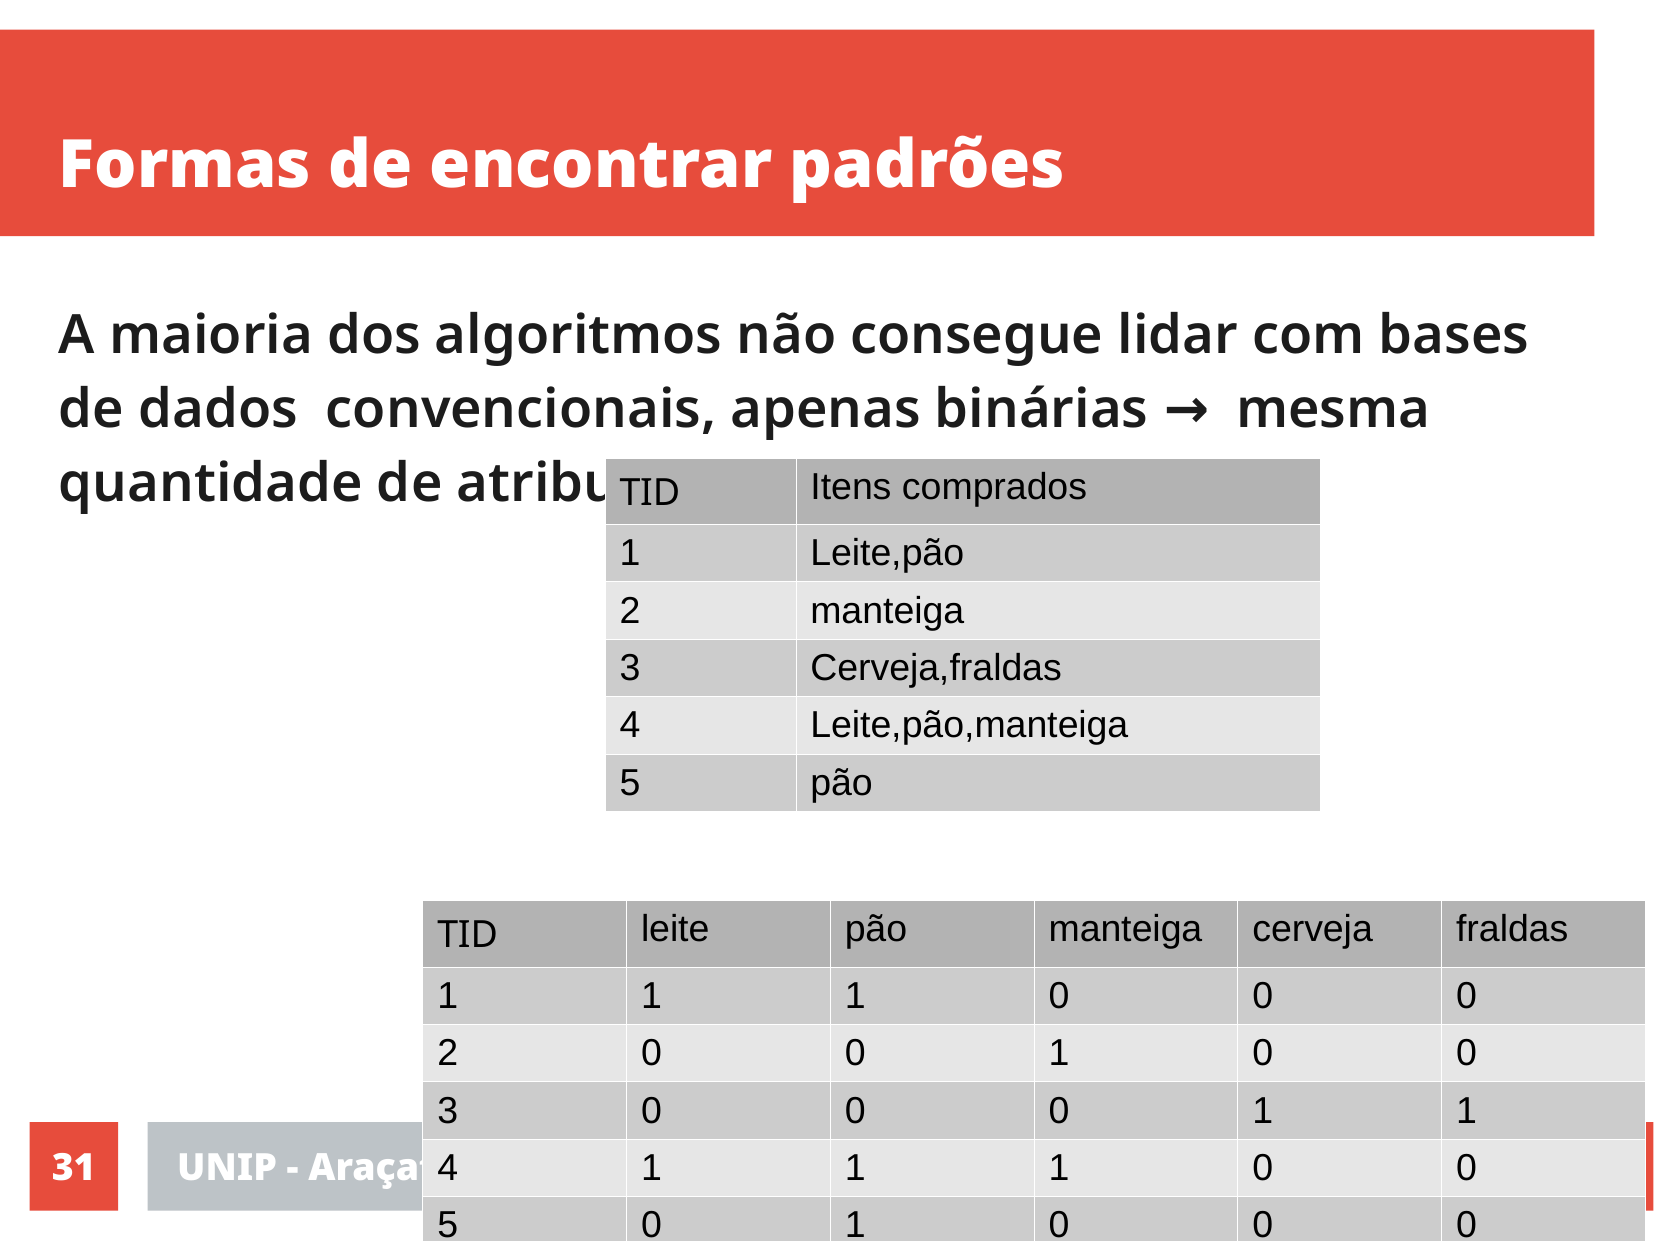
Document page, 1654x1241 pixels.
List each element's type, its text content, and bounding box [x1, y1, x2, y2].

table_header Itens comprados [797, 459, 1320, 524]
table_cell 1 [606, 525, 796, 581]
table_cell 0 [831, 1025, 1034, 1081]
table_cell 4 [423, 1140, 626, 1196]
table_cell 0 [627, 1025, 830, 1081]
table_header TID [423, 901, 626, 967]
table_cell 0 [627, 1197, 830, 1241]
table_cell 1 [627, 1140, 830, 1196]
table_cell 1 [1035, 1140, 1237, 1196]
table_header TID [606, 459, 796, 524]
table_cell 1 [423, 968, 626, 1024]
table_cell 0 [1035, 1197, 1237, 1241]
table_cell 0 [1442, 1140, 1645, 1196]
table_cell 0 [1238, 1025, 1441, 1081]
table_cell 0 [1238, 1140, 1441, 1196]
table_cell 5 [606, 755, 796, 811]
table_header leite [627, 901, 830, 967]
table_cell Cerveja,fraldas [797, 640, 1320, 696]
table_cell 1 [627, 968, 830, 1024]
table_header fraldas [1442, 901, 1645, 967]
table_cell 0 [1442, 1025, 1645, 1081]
table_cell 0 [1035, 1082, 1237, 1139]
table_cell 0 [831, 1082, 1034, 1139]
table_cell 2 [606, 582, 796, 639]
table_header manteiga [1035, 901, 1237, 967]
table_cell 4 [606, 697, 796, 754]
table_cell 3 [423, 1082, 626, 1139]
table_cell 1 [1035, 1025, 1237, 1081]
table_cell 0 [1442, 968, 1645, 1024]
table_cell 5 [423, 1197, 626, 1241]
table_header pão [831, 901, 1034, 967]
table_cell pão [797, 755, 1320, 811]
table_cell manteiga [797, 582, 1320, 639]
table_cell Leite,pão [797, 525, 1320, 581]
table_cell 1 [1442, 1082, 1645, 1139]
table_cell Leite,pão,manteiga [797, 697, 1320, 754]
title Formas de encontrar padrões [59, 59, 1595, 207]
list A maioria dos algoritmos não consegue lidar com bases de dados convencionais, apenas binárias → mesma quantidade de atributos. [59, 295, 1565, 1063]
table_cell 1 [831, 968, 1034, 1024]
table_cell 0 [1238, 968, 1441, 1024]
table_cell 1 [831, 1197, 1034, 1241]
table_cell 1 [831, 1140, 1034, 1196]
table_cell 2 [423, 1025, 626, 1081]
table_cell 0 [627, 1082, 830, 1139]
table_cell 3 [606, 640, 796, 696]
table_cell 0 [1442, 1197, 1645, 1241]
table_header cerveja [1238, 901, 1441, 967]
table_cell 0 [1035, 968, 1237, 1024]
table_cell 0 [1238, 1197, 1441, 1241]
table_cell 1 [1238, 1082, 1441, 1139]
